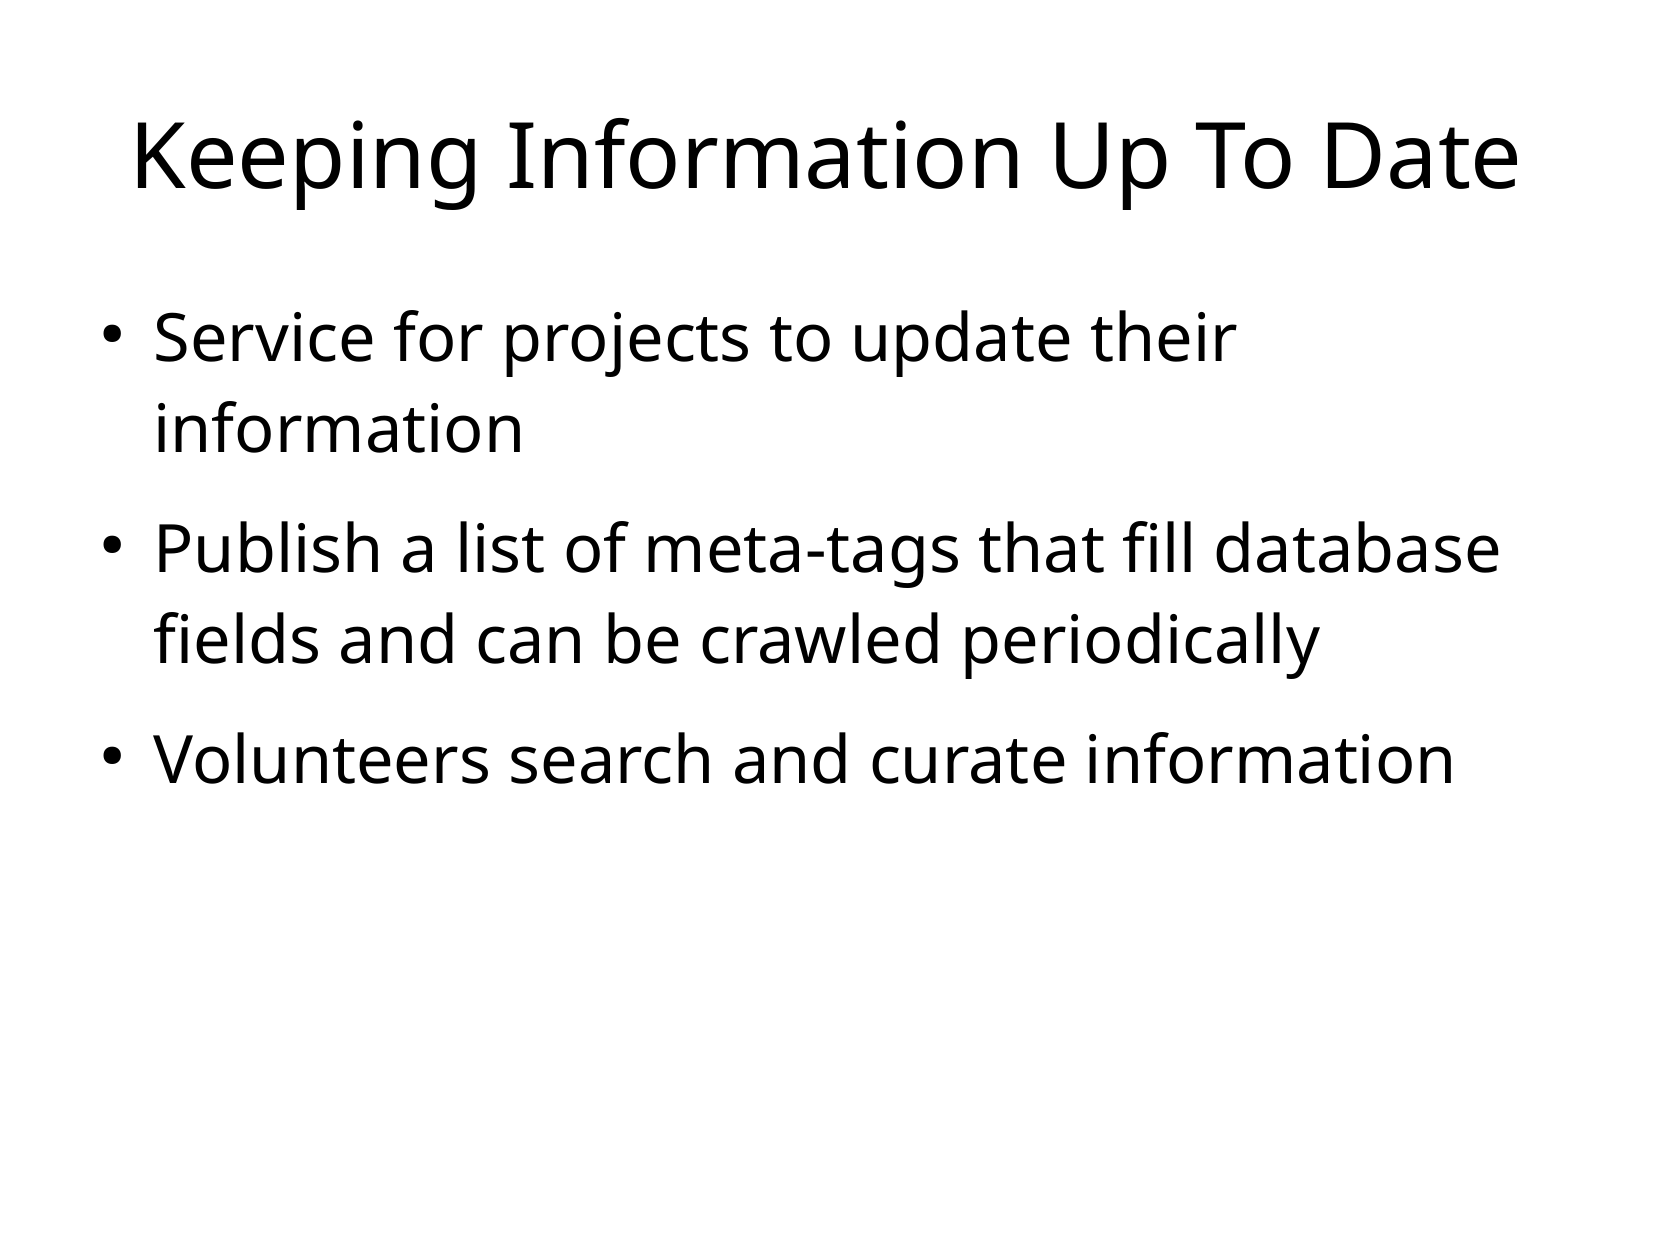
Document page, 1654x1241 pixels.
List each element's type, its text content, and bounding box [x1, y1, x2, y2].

list Service for projects to update their information Publish a list of meta-tags that fill database fields and can be crawled periodically Volunteers search and curate information [82, 290, 1571, 1010]
title Keeping Information Up To Date [82, 49, 1571, 257]
